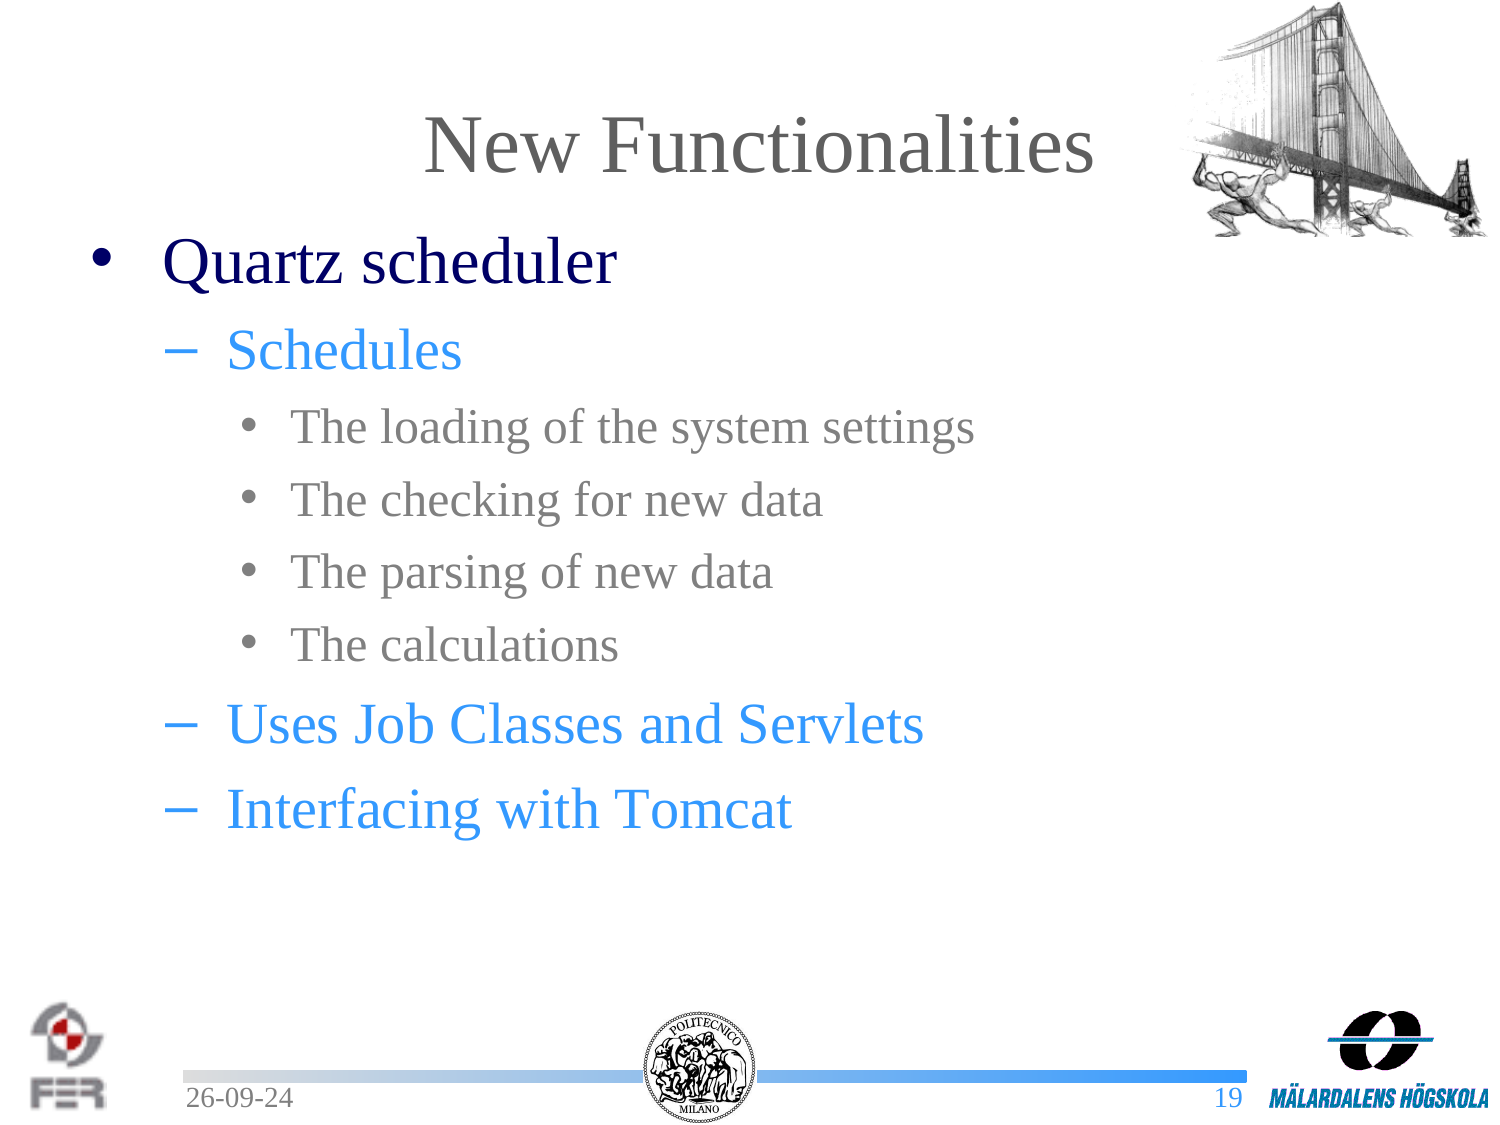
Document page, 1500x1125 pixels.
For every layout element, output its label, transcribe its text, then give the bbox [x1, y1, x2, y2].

picture [1175, 0, 1488, 237]
picture [1368, 1093, 1374, 1104]
text_box <numero> [1186, 1070, 1258, 1114]
list Quartz scheduler Schedules The loading of the system settings The checking for new data The parsing of new data The calculations Uses Job Classes and Servlets Interfacing with Tomcat [75, 209, 1426, 952]
picture [29, 987, 107, 1125]
picture [1435, 1096, 1441, 1104]
picture [643, 1011, 757, 1123]
picture [1269, 1011, 1488, 1108]
text_box 13-12-18 [171, 1070, 396, 1114]
picture [1454, 1091, 1459, 1108]
title New Functionalities [75, 45, 1175, 209]
